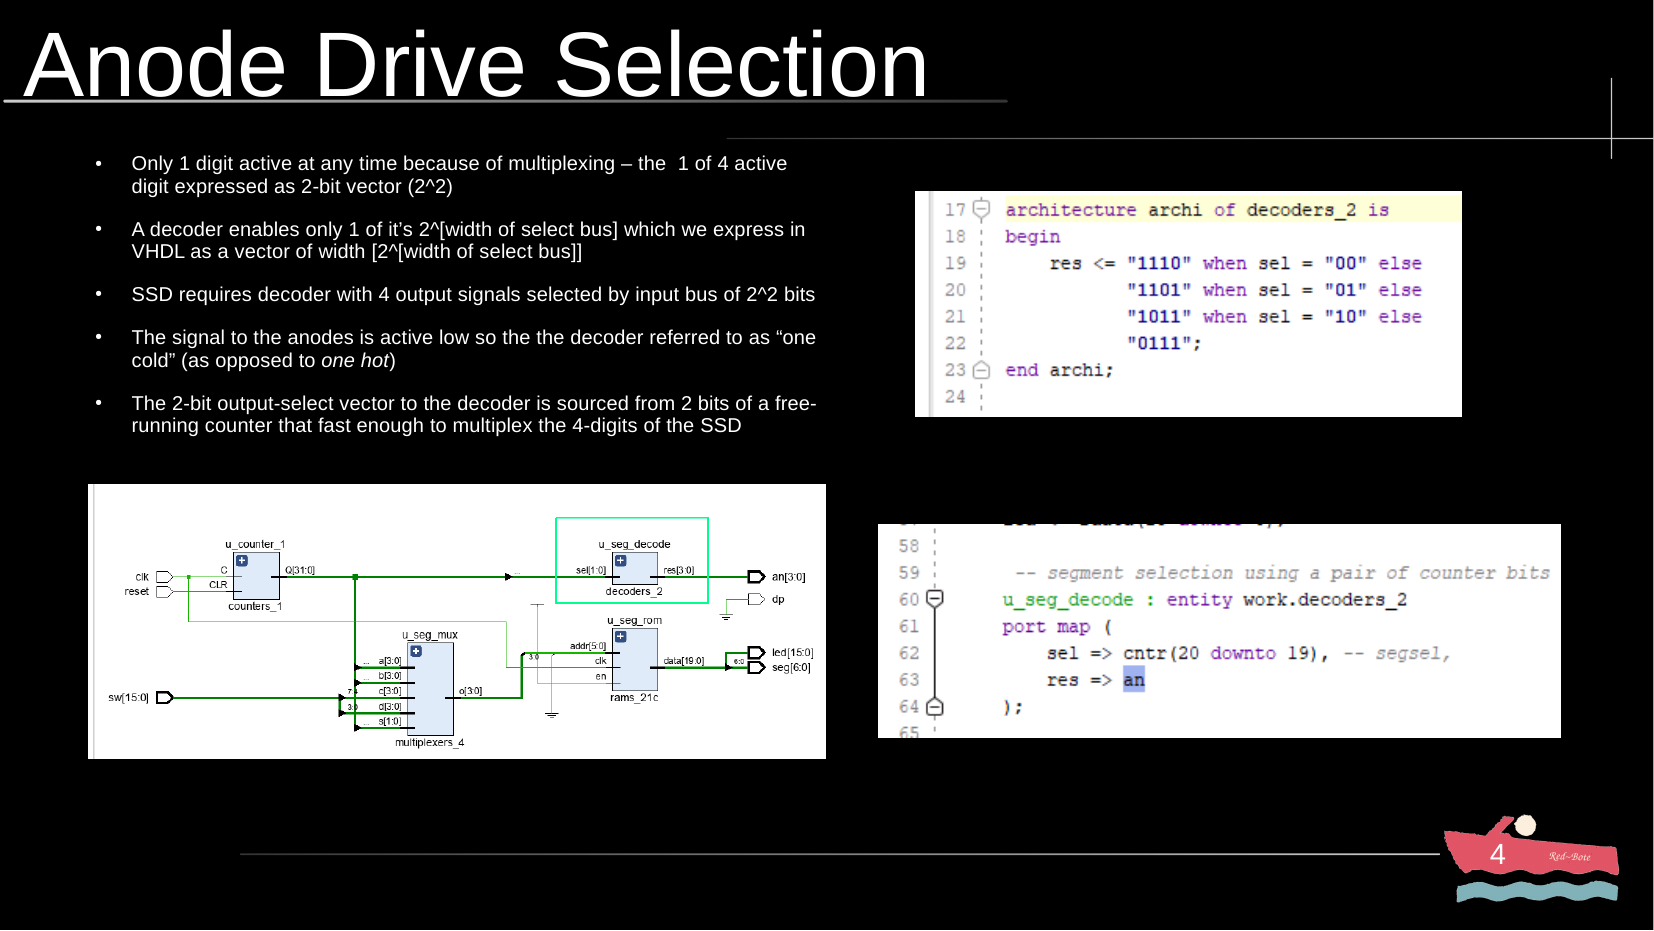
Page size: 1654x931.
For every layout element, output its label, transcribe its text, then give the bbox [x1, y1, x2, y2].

picture [1440, 807, 1625, 908]
list Only 1 digit active at any time because of multiplexing – the 1 of 4 active digit expressed as 2-bit vector (2^2) A decoder enables only 1 of it’s 2^[width of select bus] which we express in VHDL as a vector of width [2^[width of select bus]] SSD requires decoder with 4 output signals selected by input bus of 2^2 bits The signal to the anodes is active low so the the decoder referred to as “one cold” (as opposed to one hot) The 2-bit output-select vector to the decoder is sourced from 2 bits of a free-running counter that fast enough to multiplex the 4-digits of the SSD [82, 152, 826, 461]
picture [878, 524, 1561, 738]
picture [88, 484, 826, 759]
picture [915, 191, 1462, 417]
title Anode Drive Selection [23, 11, 1589, 119]
